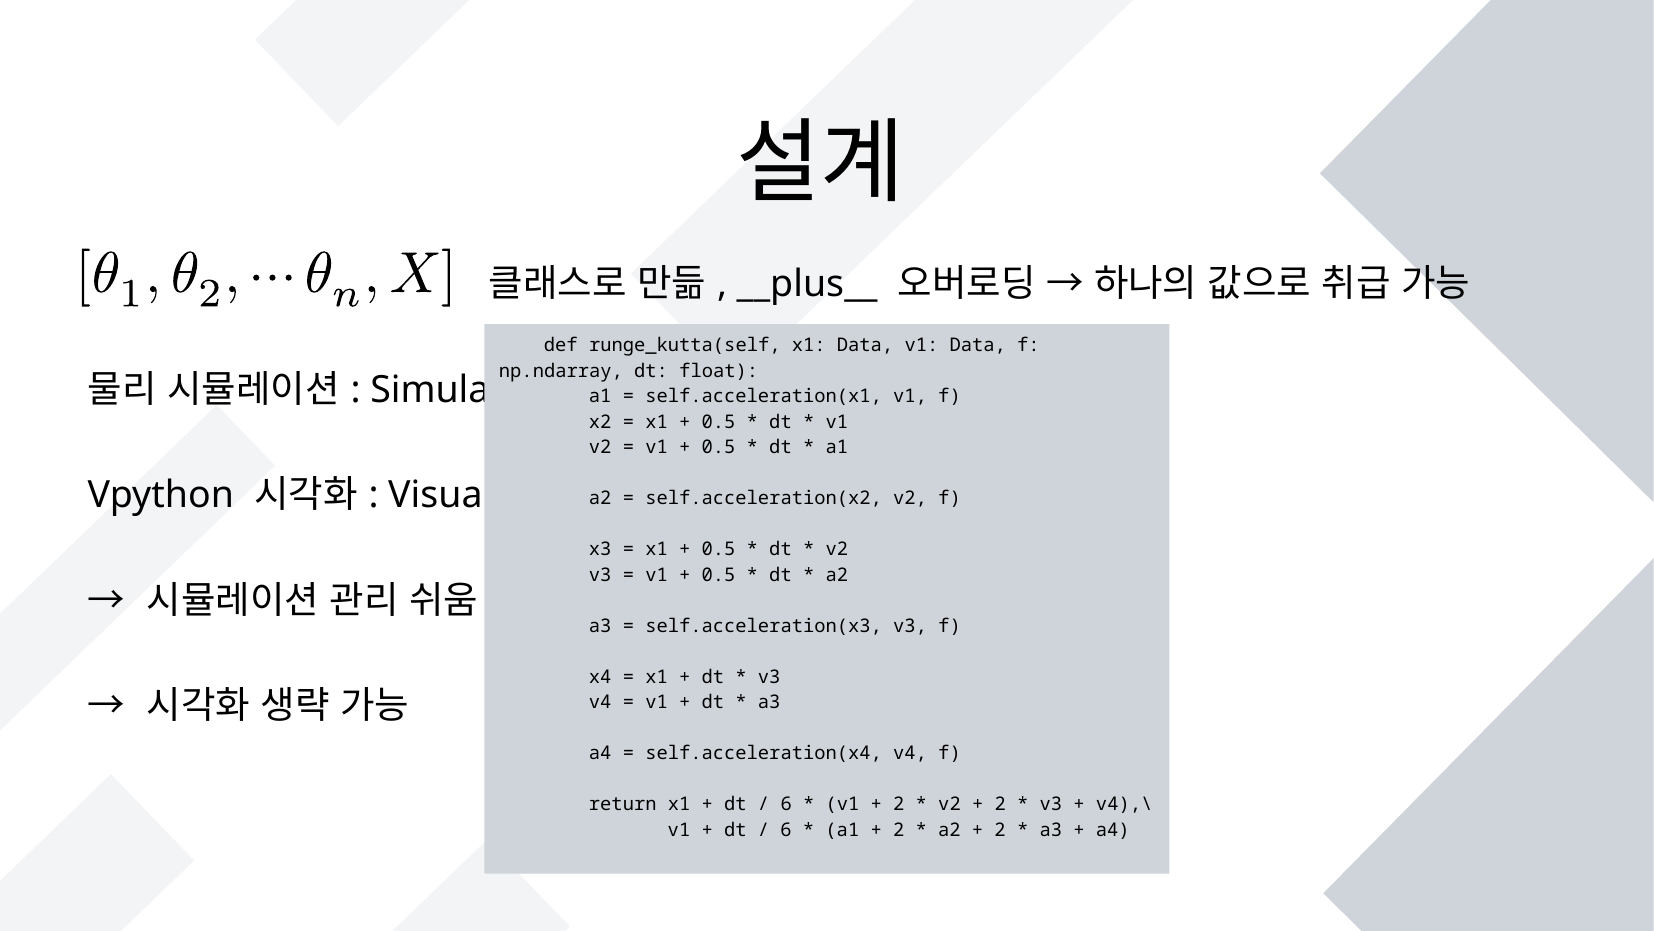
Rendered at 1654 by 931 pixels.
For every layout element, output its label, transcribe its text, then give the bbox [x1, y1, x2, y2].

title 설계 [76, 76, 1565, 233]
text_box def runge_kutta(self, x1: Data, v1: Data, f: np.ndarray, dt: float): a1 = self.acceleration(x1, v1, f) x2 = x1 + 0.5 * dt * v1 v2 = v1 + 0.5 * dt * a1 a2 = self.acceleration(x2, v2, f) x3 = x1 + 0.5 * dt * v2 v3 = v1 + 0.5 * dt * a2 a3 = self.acceleration(x3, v3, f) x4 = x1 + dt * v3 v4 = v1 + dt * a3 a4 = self.acceleration(x4, v4, f) return x1 + dt / 6 * (v1 + 2 * v2 + 2 * v3 + v4),\ v1 + dt / 6 * (a1 + 2 * a2 + 2 * a3 + a4) [484, 324, 1170, 874]
text_box 클래스로 만듦, __plus__ 오버로딩 → 하나의 값으로 취급 가능 물리 시뮬레이션: Simulation 클래스 Vpython 시각화: Visualizer 클래스 → 시뮬레이션 관리 쉬움 → 시각화 생략 가능 [72, 245, 1578, 650]
